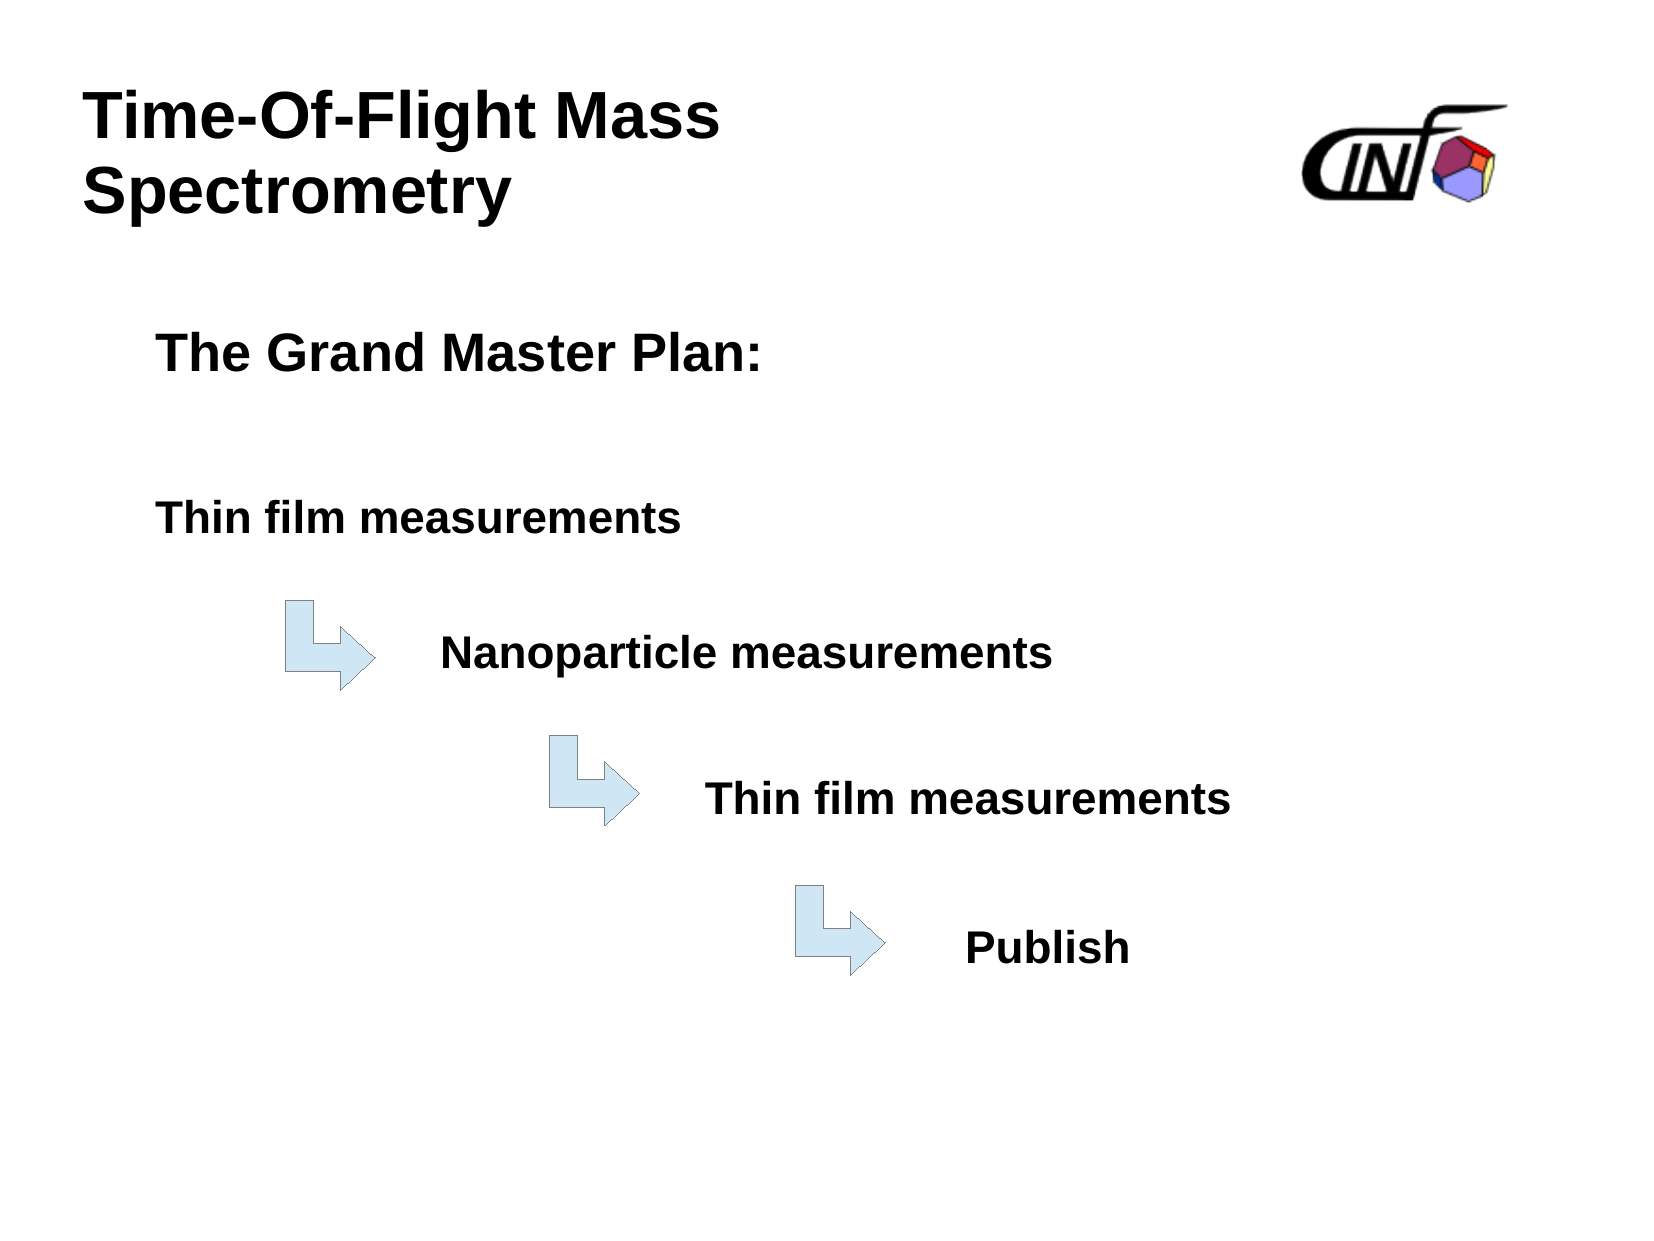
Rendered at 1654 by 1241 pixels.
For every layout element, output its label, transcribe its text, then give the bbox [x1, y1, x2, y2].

text_box The Grand Master Plan: [105, 315, 976, 391]
text_box Thin film measurements [105, 484, 976, 551]
text_box [285, 600, 376, 691]
text_box [795, 885, 886, 976]
text_box Publish [915, 915, 1201, 982]
title Time-Of-Flight Mass Spectrometry [82, 49, 1571, 257]
text_box Nanoparticle measurements [390, 619, 1216, 686]
text_box Thin film measurements [654, 765, 1300, 832]
text_box [549, 735, 640, 826]
